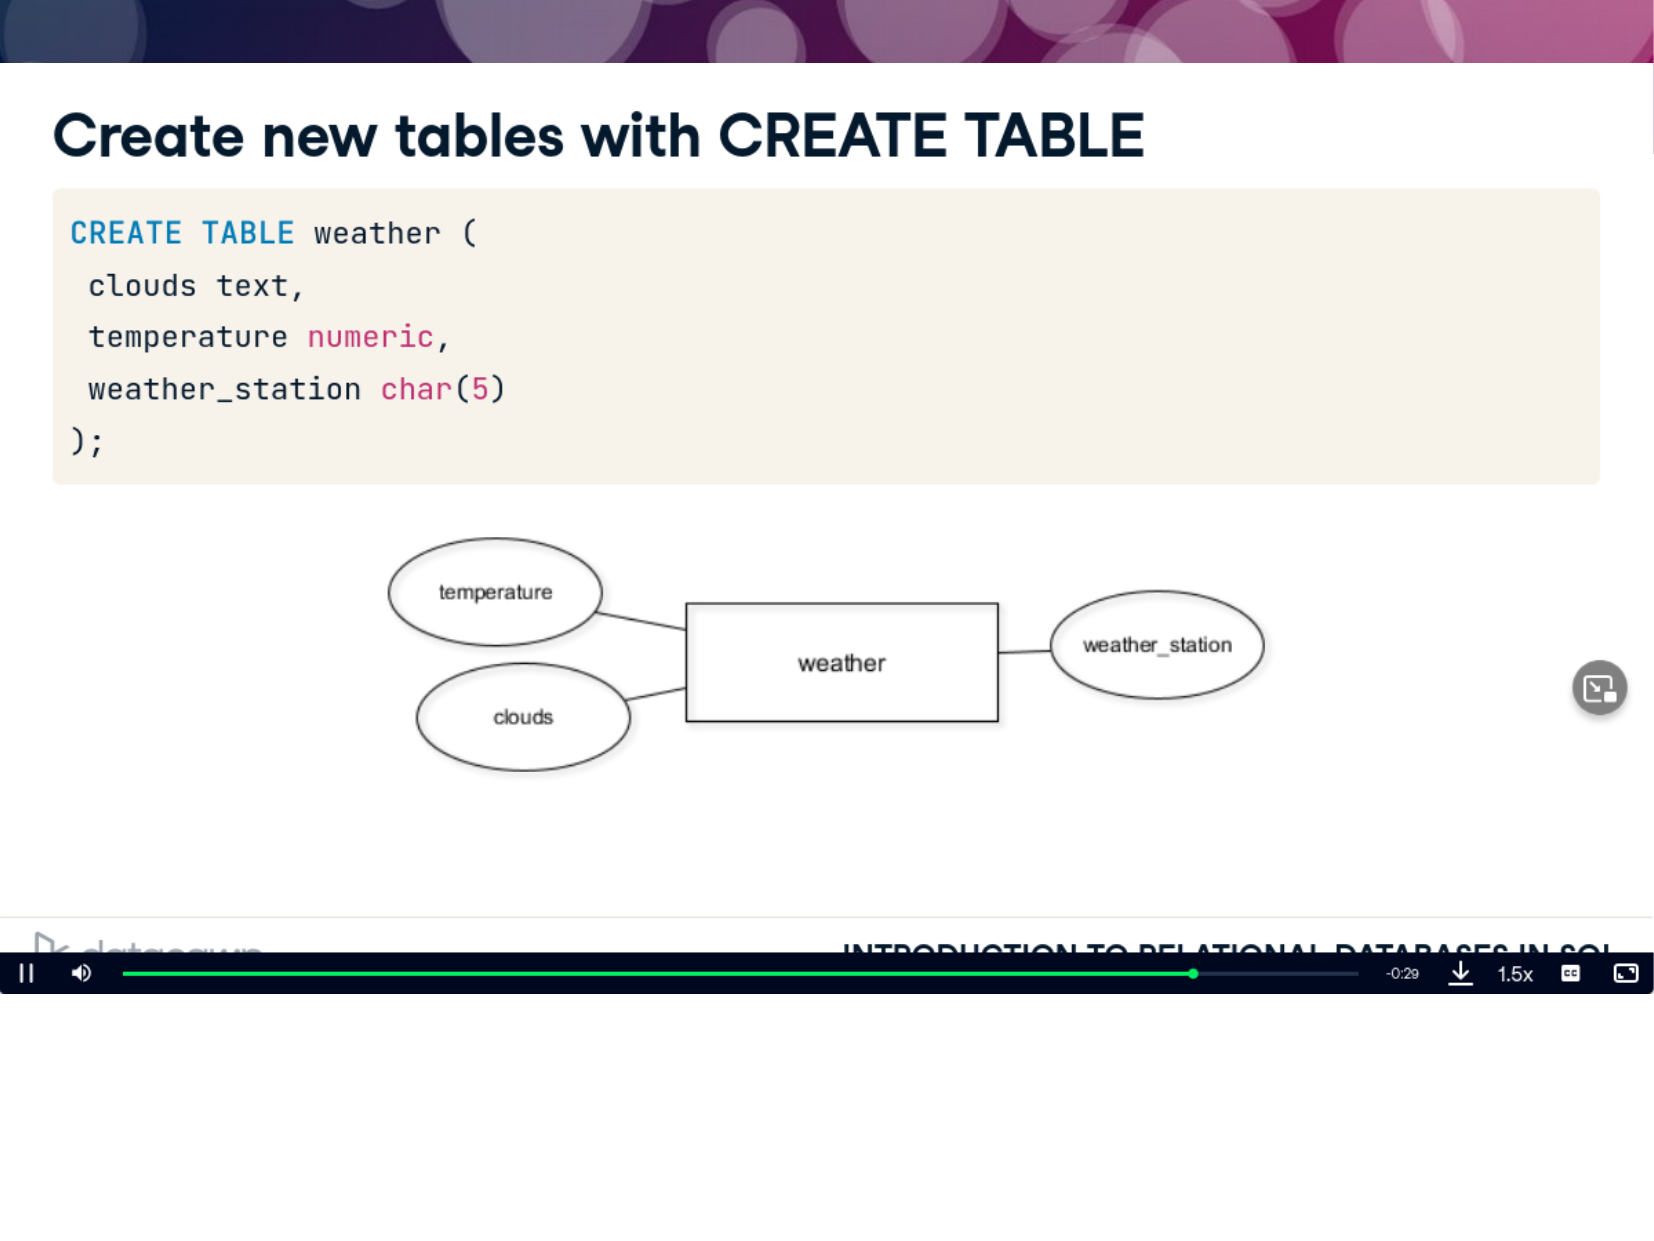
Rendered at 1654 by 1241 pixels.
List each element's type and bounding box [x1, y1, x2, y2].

picture [0, 63, 1654, 994]
